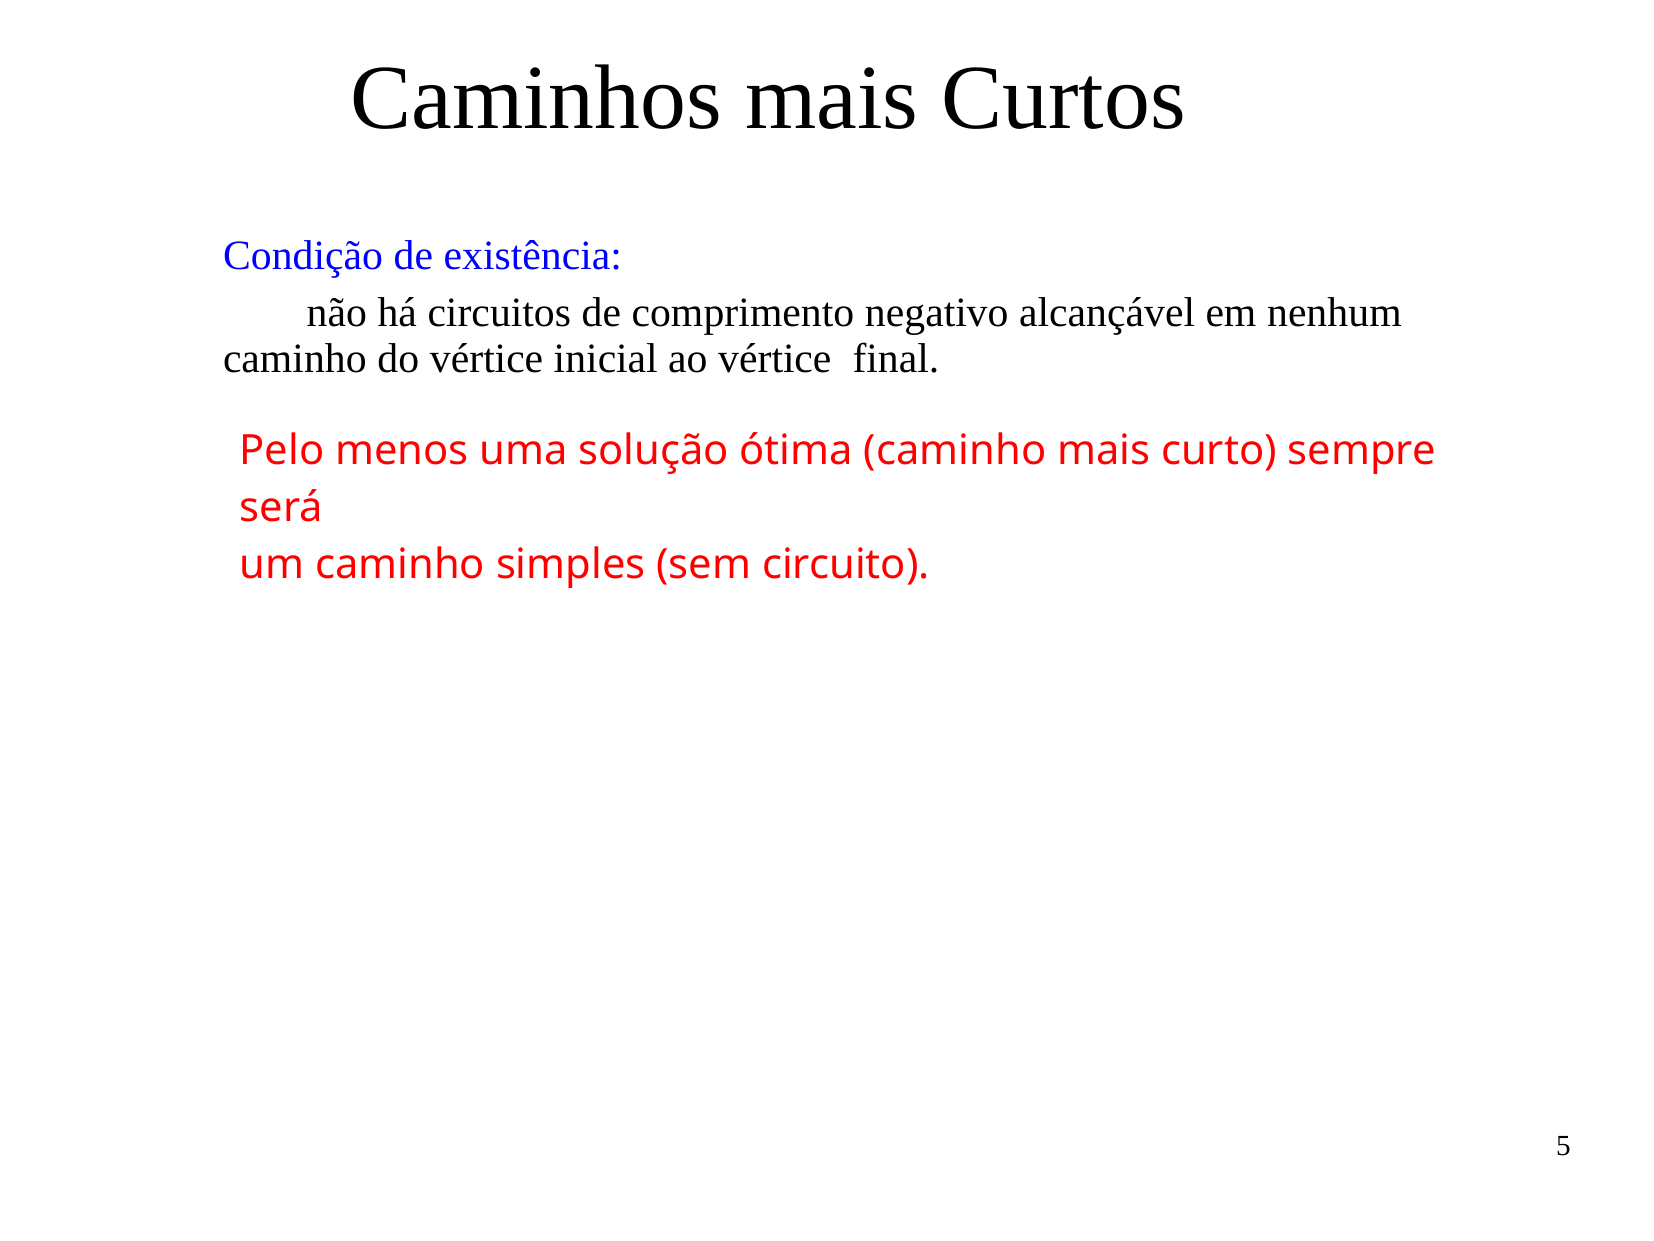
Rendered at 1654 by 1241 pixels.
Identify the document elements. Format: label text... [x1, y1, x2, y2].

text_box Pelo menos uma solução ótima (caminho mais curto) sempre será um caminho simples (sem circuito). [224, 411, 1500, 550]
list Condição de existência: não há circuitos de comprimento negativo alcançável em nenhum caminho do vértice inicial ao vértice final. [137, 224, 1506, 401]
title Caminhos mais Curtos [237, 38, 1300, 157]
